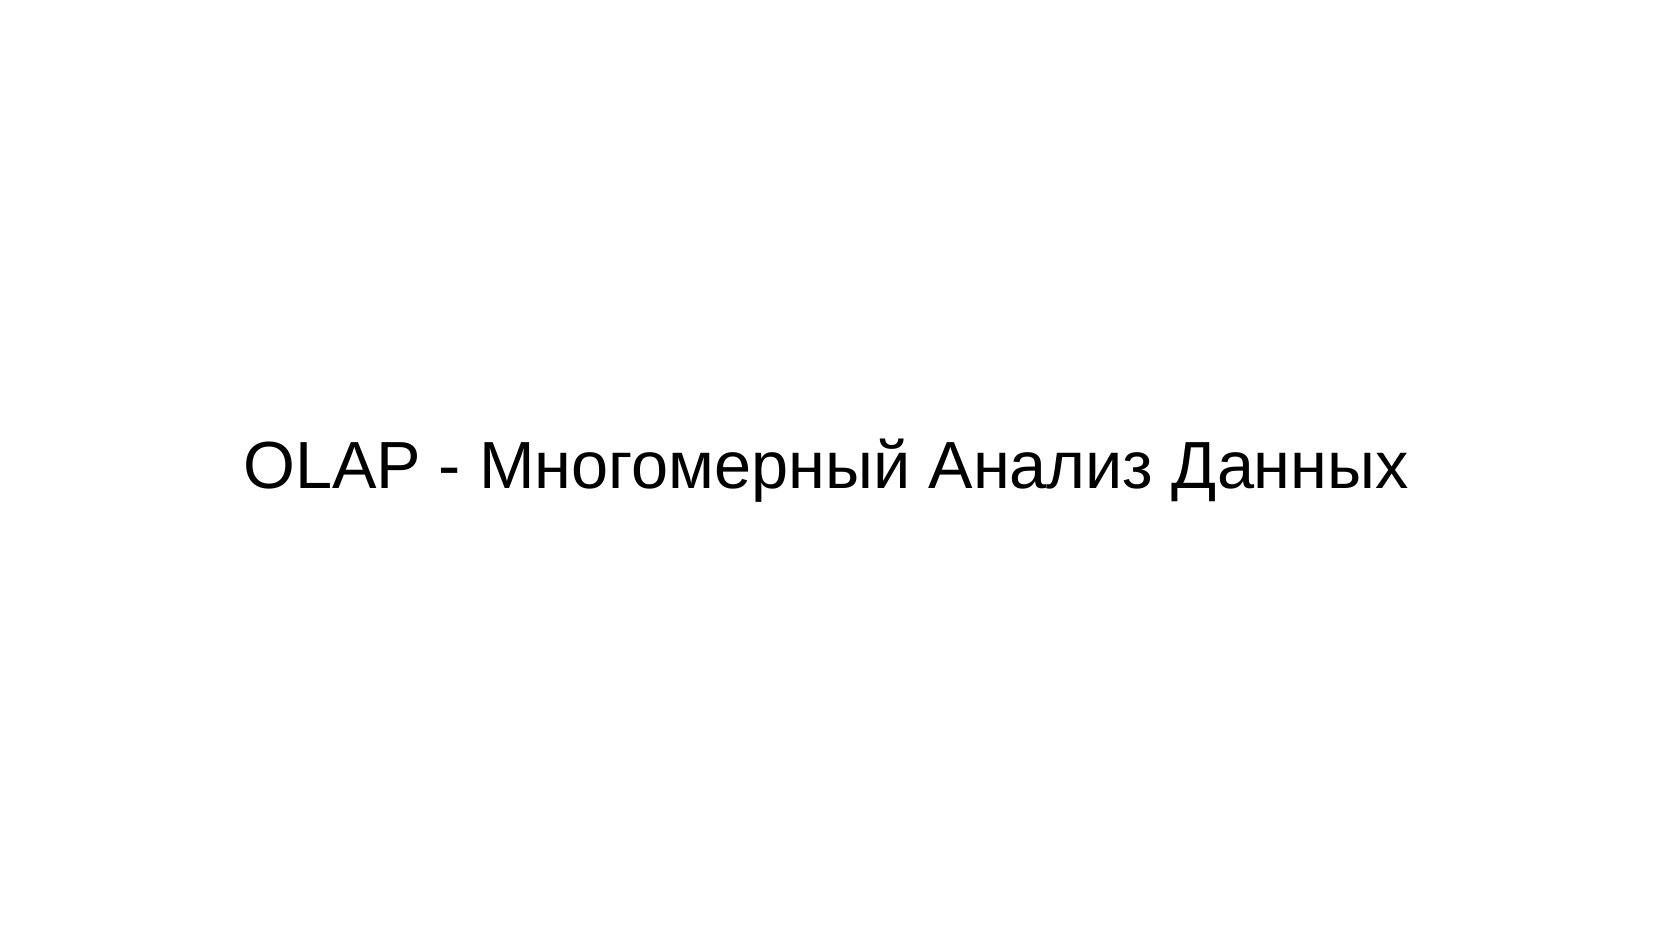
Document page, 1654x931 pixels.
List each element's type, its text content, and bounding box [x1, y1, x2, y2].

subtitle OLAP - Многомерный Анализ Данных [82, 60, 1571, 871]
